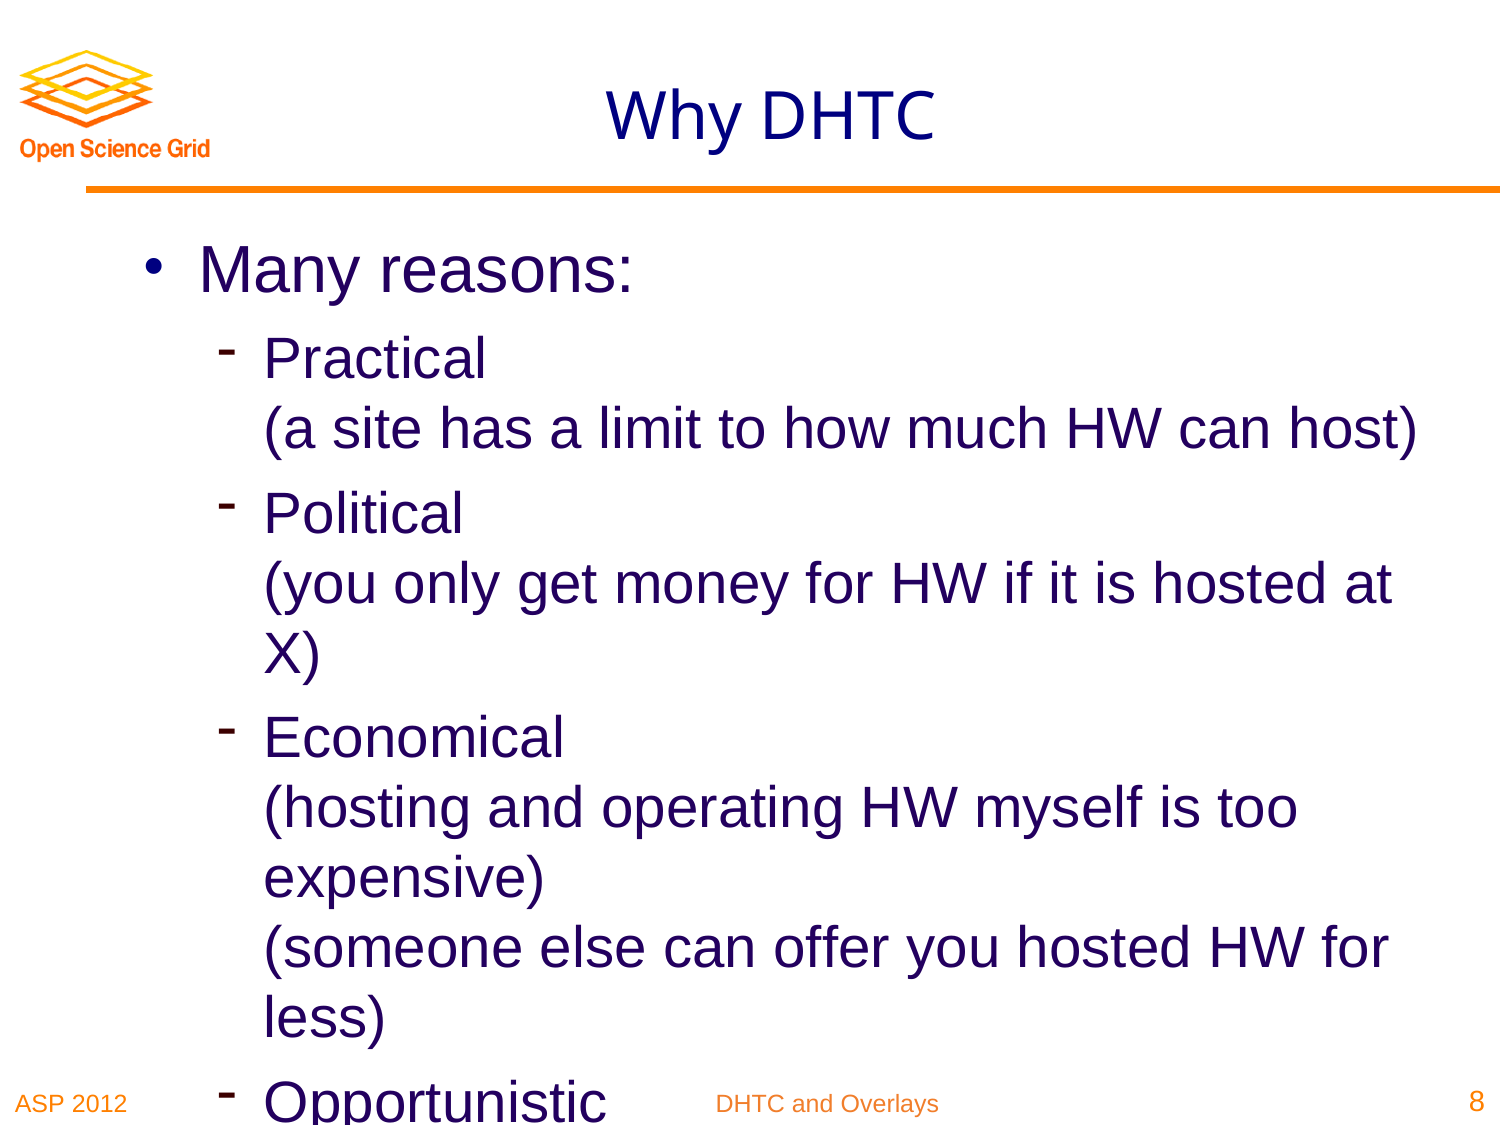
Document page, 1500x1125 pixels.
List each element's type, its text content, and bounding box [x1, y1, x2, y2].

picture [0, 27, 201, 179]
text_box <number> [1431, 1050, 1500, 1125]
title Why DHTC [201, 18, 1342, 207]
list Many reasons: Practical (a site has a limit to how much HW can host) Political (you only get money for HW if it is hosted at X) Economical (hosting and operating HW myself is too expensive) (someone else can offer you hosted HW for less) Opportunistic (owners of site X have temporarily no jobs, might as well allow others to use them (for free or for pay)) [127, 218, 1463, 1019]
